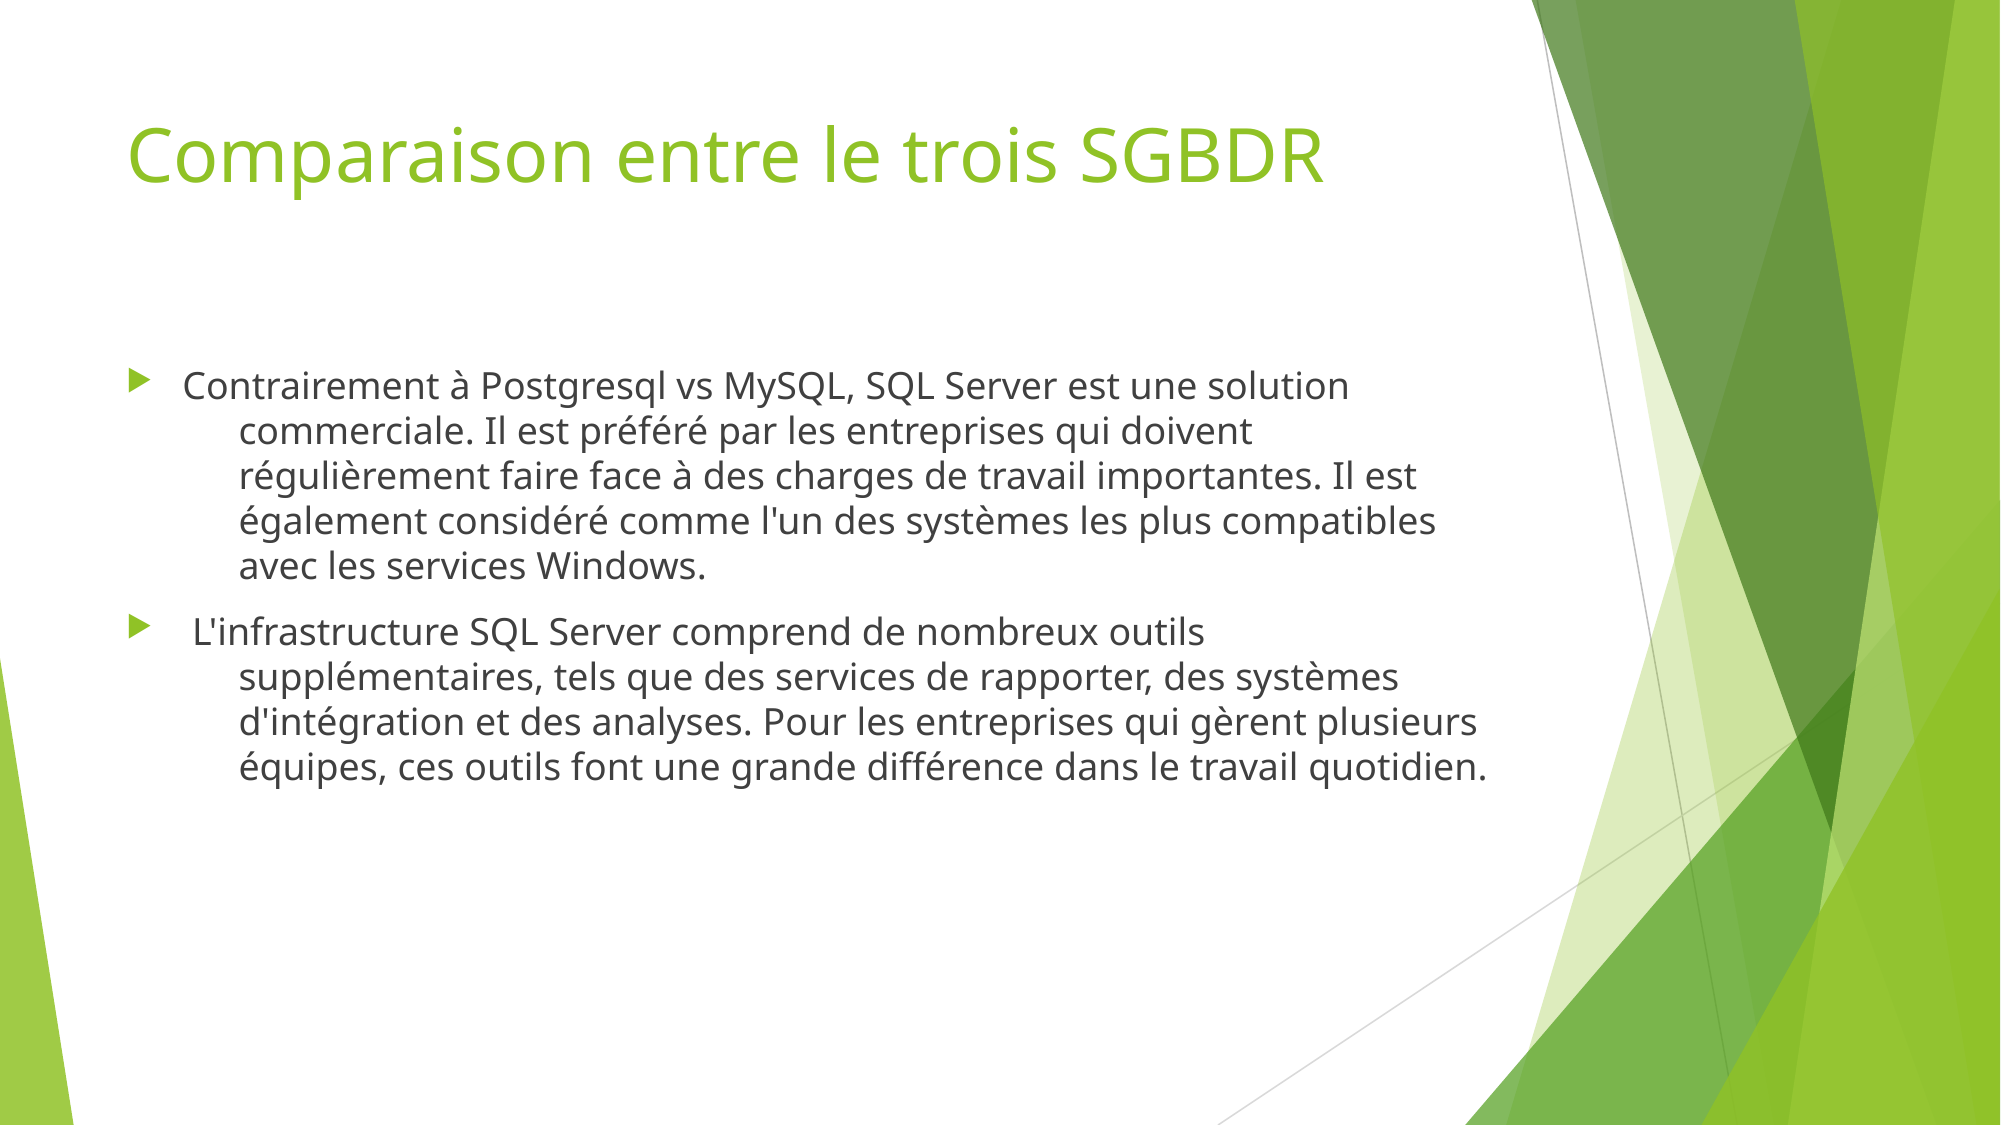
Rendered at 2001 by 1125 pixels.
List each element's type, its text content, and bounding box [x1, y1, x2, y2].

title Comparaison entre le trois SGBDR [111, 99, 1522, 317]
list Contrairement à Postgresql vs MySQL, SQL Server est une solution commerciale. Il est préféré par les entreprises qui doivent régulièrement faire face à des charges de travail importantes. Il est également considéré comme l'un des systèmes les plus compatibles avec les services Windows. L'infrastructure SQL Server comprend de nombreux outils supplémentaires, tels que des services de rapporter, des systèmes d'intégration et des analyses. Pour les entreprises qui gèrent plusieurs équipes, ces outils font une grande différence dans le travail quotidien. [111, 354, 1522, 992]
